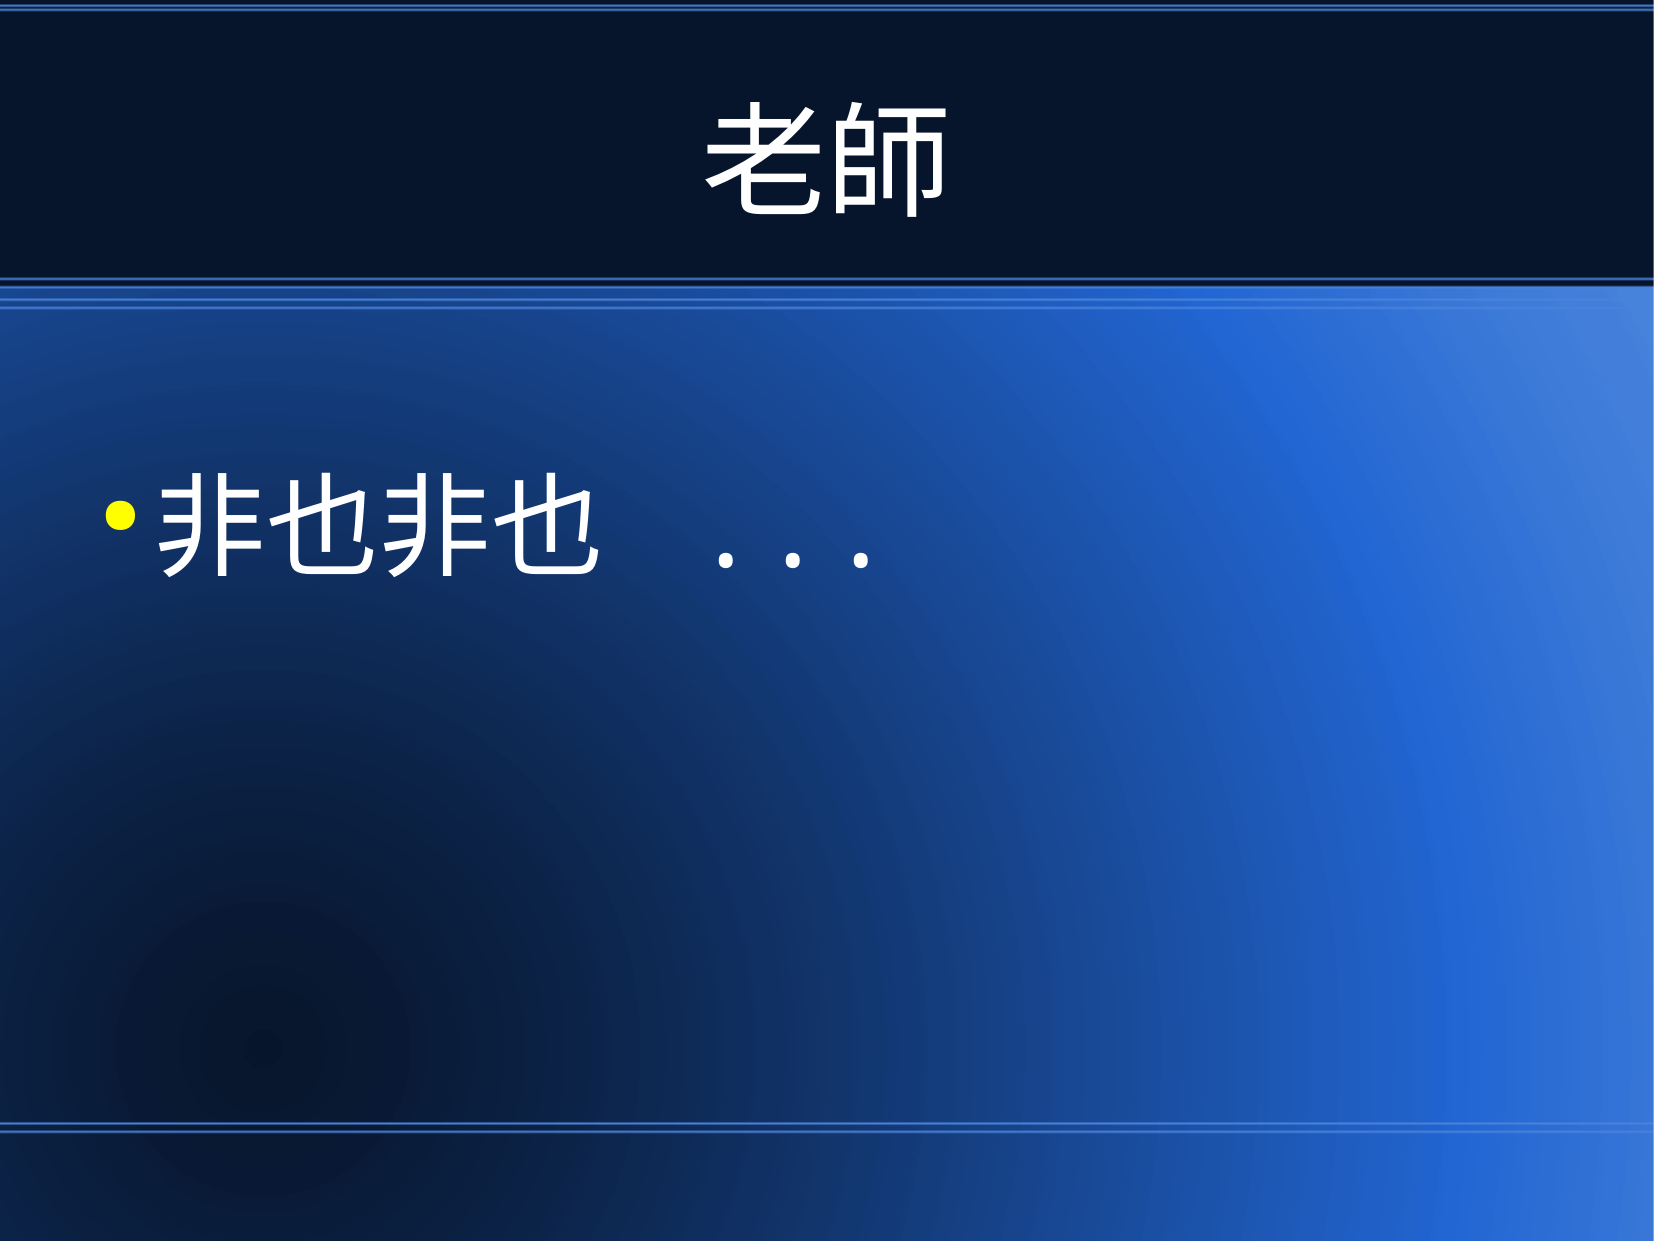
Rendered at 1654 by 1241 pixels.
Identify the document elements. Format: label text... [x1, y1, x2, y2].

title 老師 [82, 49, 1571, 257]
picture [0, 0, 1654, 1241]
list 非也非也 ... [82, 355, 1571, 1241]
